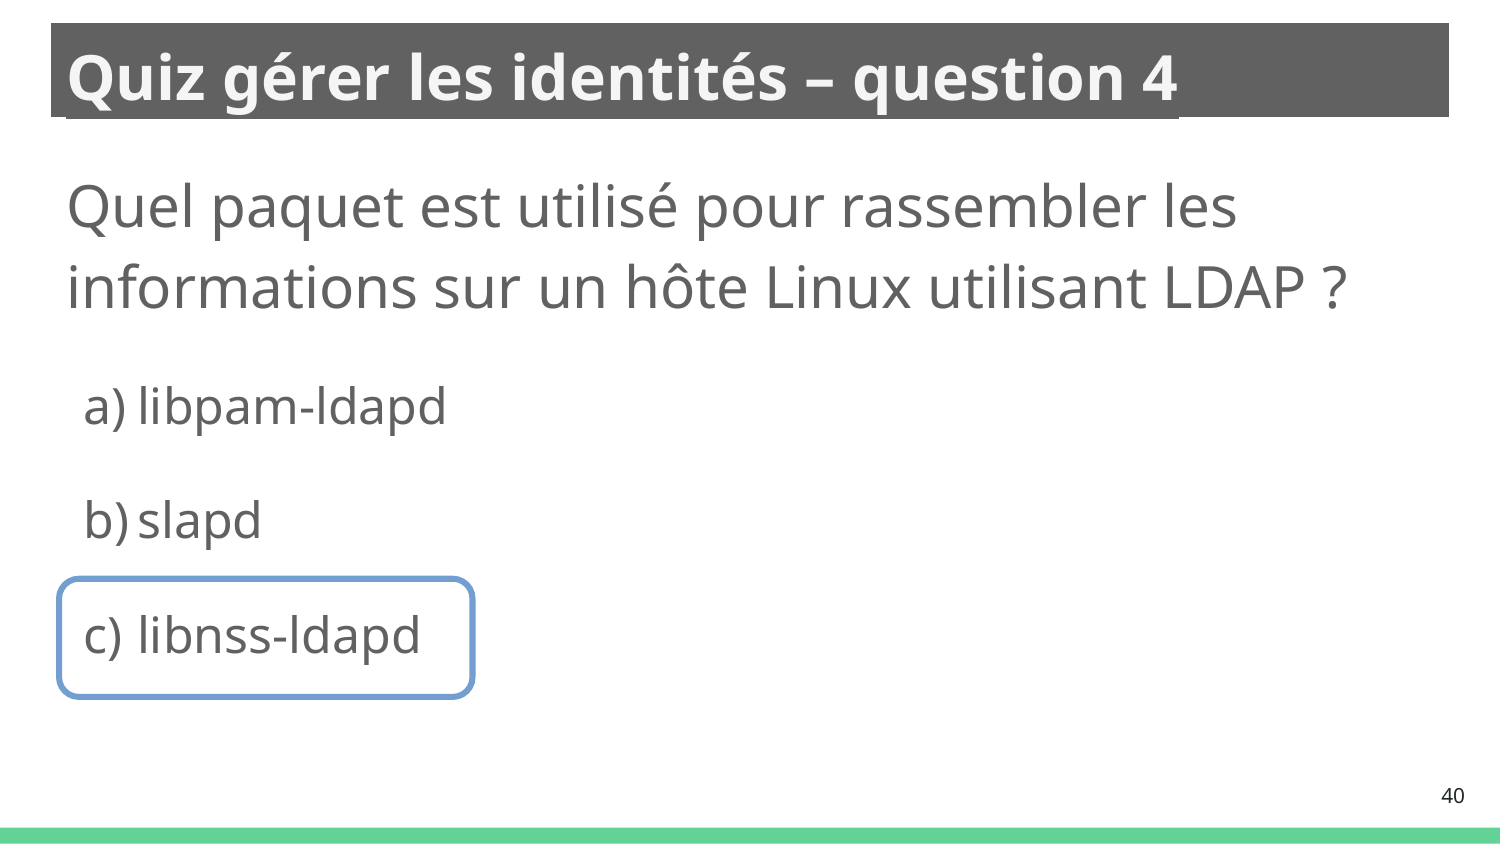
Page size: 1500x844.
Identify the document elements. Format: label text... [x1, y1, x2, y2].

title Quiz gérer les identités – question 4 [51, 23, 1449, 117]
list Quel paquet est utilisé pour rassembler les informations sur un hôte Linux utilisant LDAP ? libpam-ldapd slapd libnss-ldapd [63, 582, 469, 679]
slide_number <numéro> [1389, 764, 1480, 830]
list Quel paquet est utilisé pour rassembler les informations sur un hôte Linux utilisant LDAP ? libpam-ldapd slapd libnss-ldapd [51, 144, 1477, 679]
